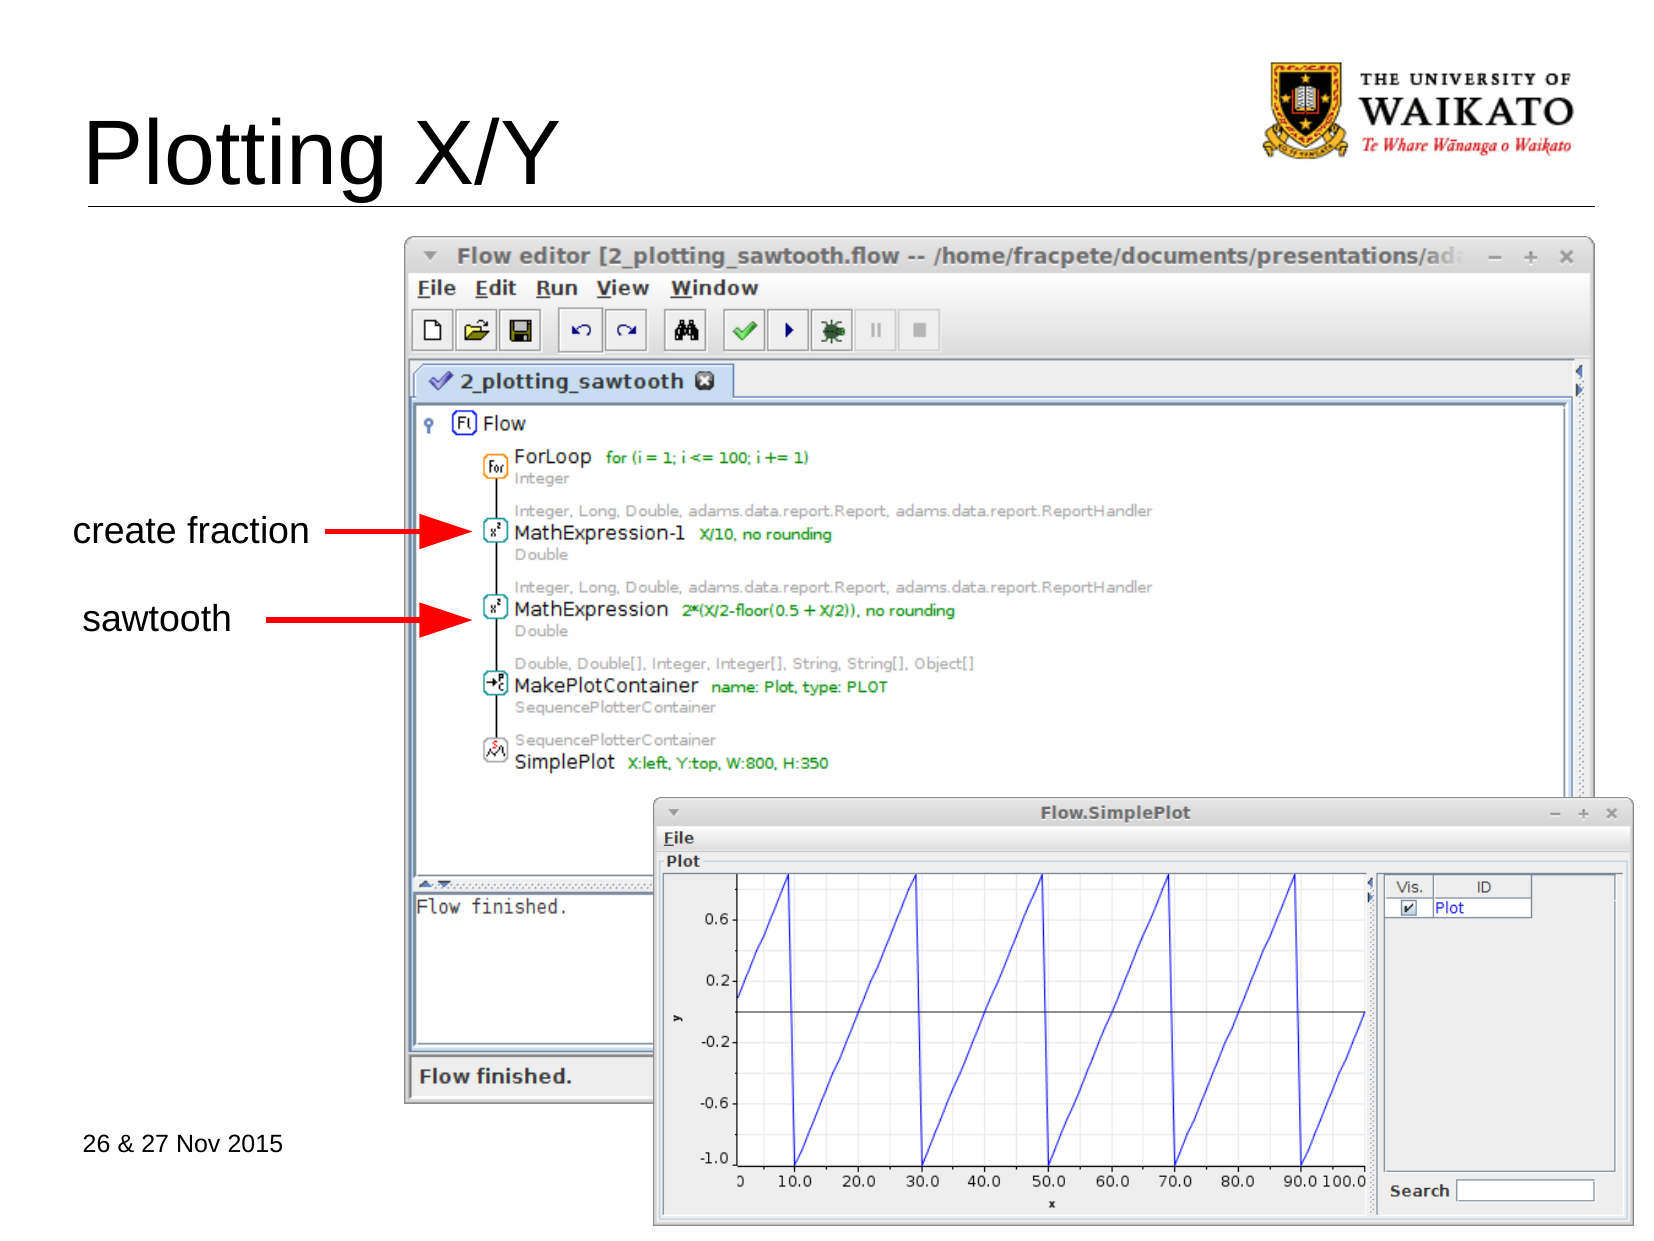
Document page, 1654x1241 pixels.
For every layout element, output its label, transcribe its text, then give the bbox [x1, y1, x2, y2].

text_box sawtooth [67, 590, 247, 648]
picture [404, 236, 1634, 1226]
picture [1228, 24, 1619, 201]
text_box create fraction [57, 501, 325, 559]
title Plotting X/Y [82, 49, 1571, 257]
